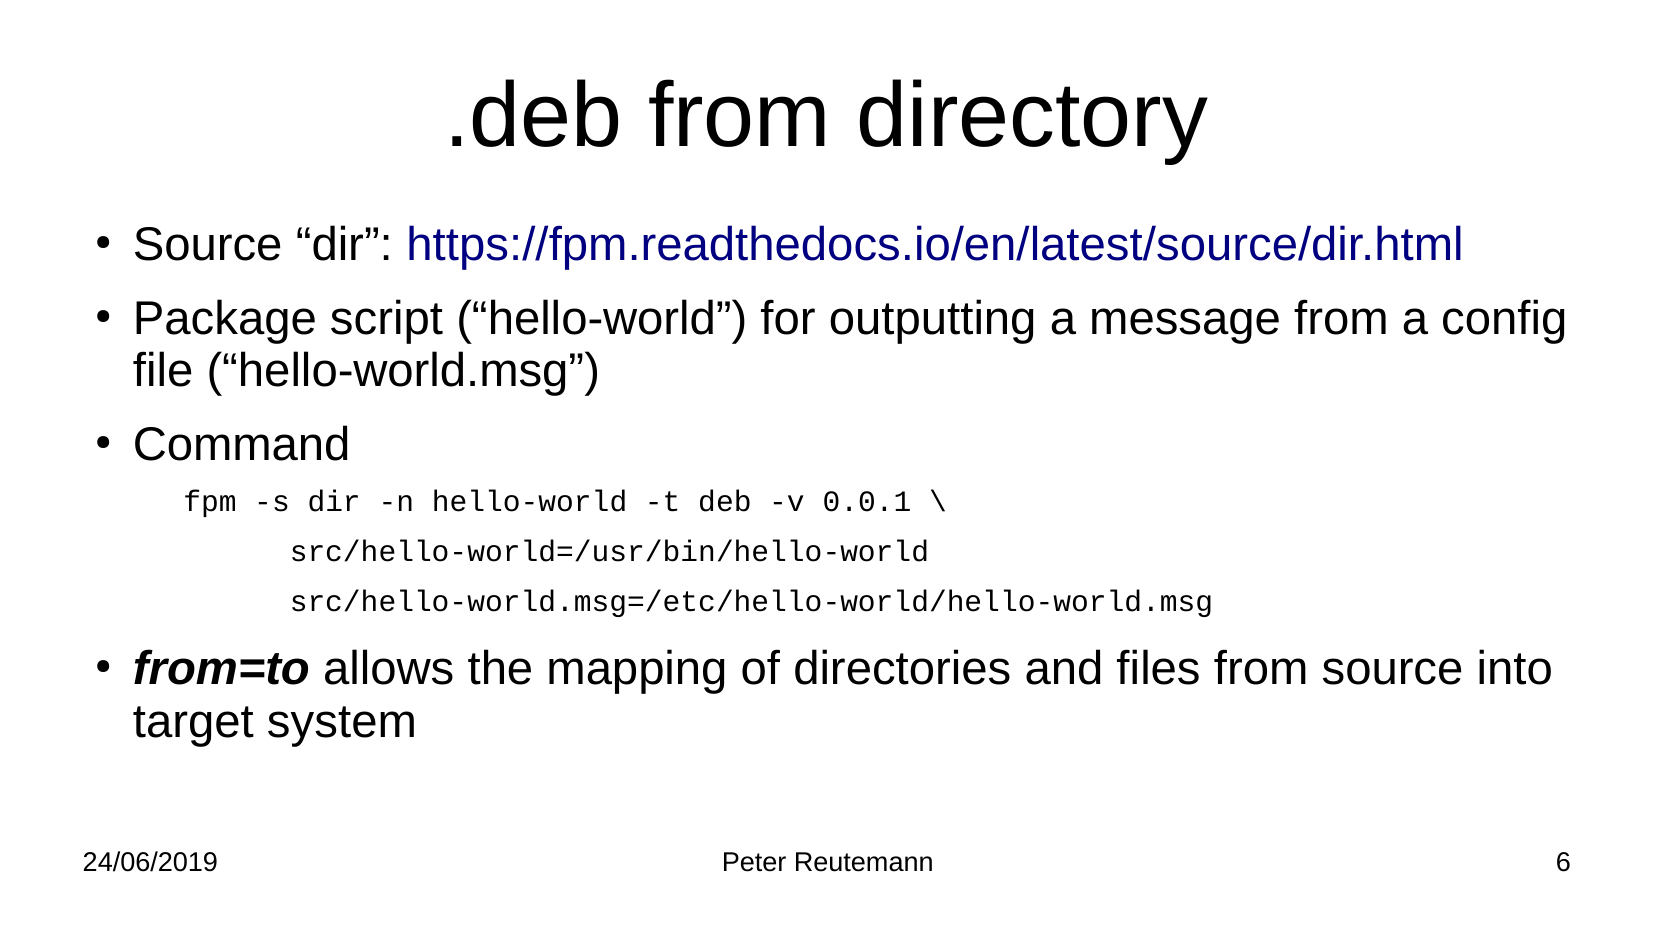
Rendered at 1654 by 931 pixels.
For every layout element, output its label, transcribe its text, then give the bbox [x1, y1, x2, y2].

list Source “dir”: https://fpm.readthedocs.io/en/latest/source/dir.html Package script (“hello-world”) for outputting a message from a config file (“hello-world.msg”) Command fpm -s dir -n hello-world -t deb -v 0.0.1 \ src/hello-world=/usr/bin/hello-world src/hello-world.msg=/etc/hello-world/hello-world.msg from=to allows the mapping of directories and files from source into target system [82, 217, 1571, 758]
title .deb from directory [82, 37, 1571, 193]
